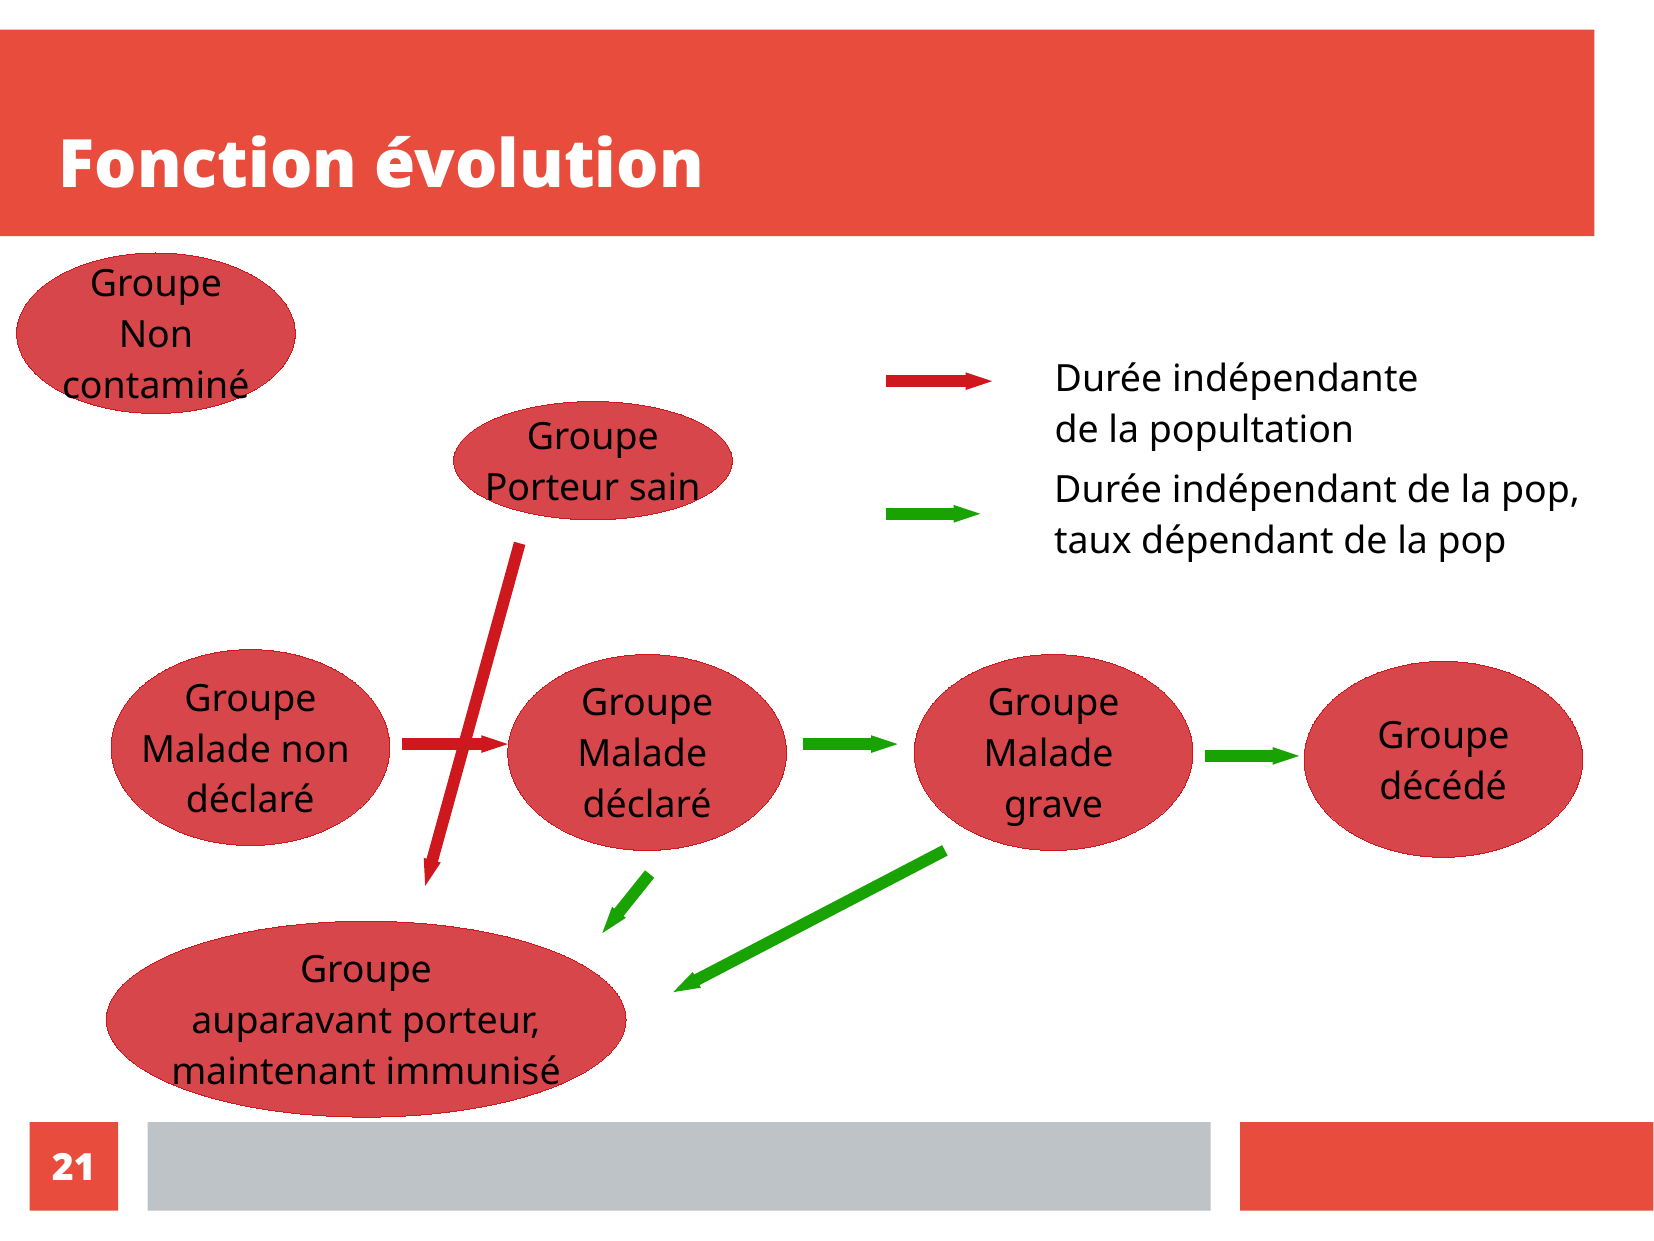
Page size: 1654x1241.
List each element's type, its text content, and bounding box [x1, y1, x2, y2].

title Fonction évolution [59, 59, 1595, 207]
text_box Groupe Porteur sain [453, 401, 733, 520]
text_box Groupe Non contaminé [16, 252, 296, 414]
text_box Durée indépendant de la pop, taux dépendant de la pop [1039, 454, 1619, 573]
text_box Durée indépendante de la popultation [1039, 343, 1442, 454]
text_box Groupe décédé [1304, 661, 1583, 858]
text_box Groupe Malade déclaré [507, 654, 787, 851]
text_box Groupe Malade grave [914, 654, 1193, 851]
text_box Groupe auparavant porteur, maintenant immunisé [106, 921, 627, 1118]
text_box Groupe Malade non déclaré [111, 649, 390, 846]
